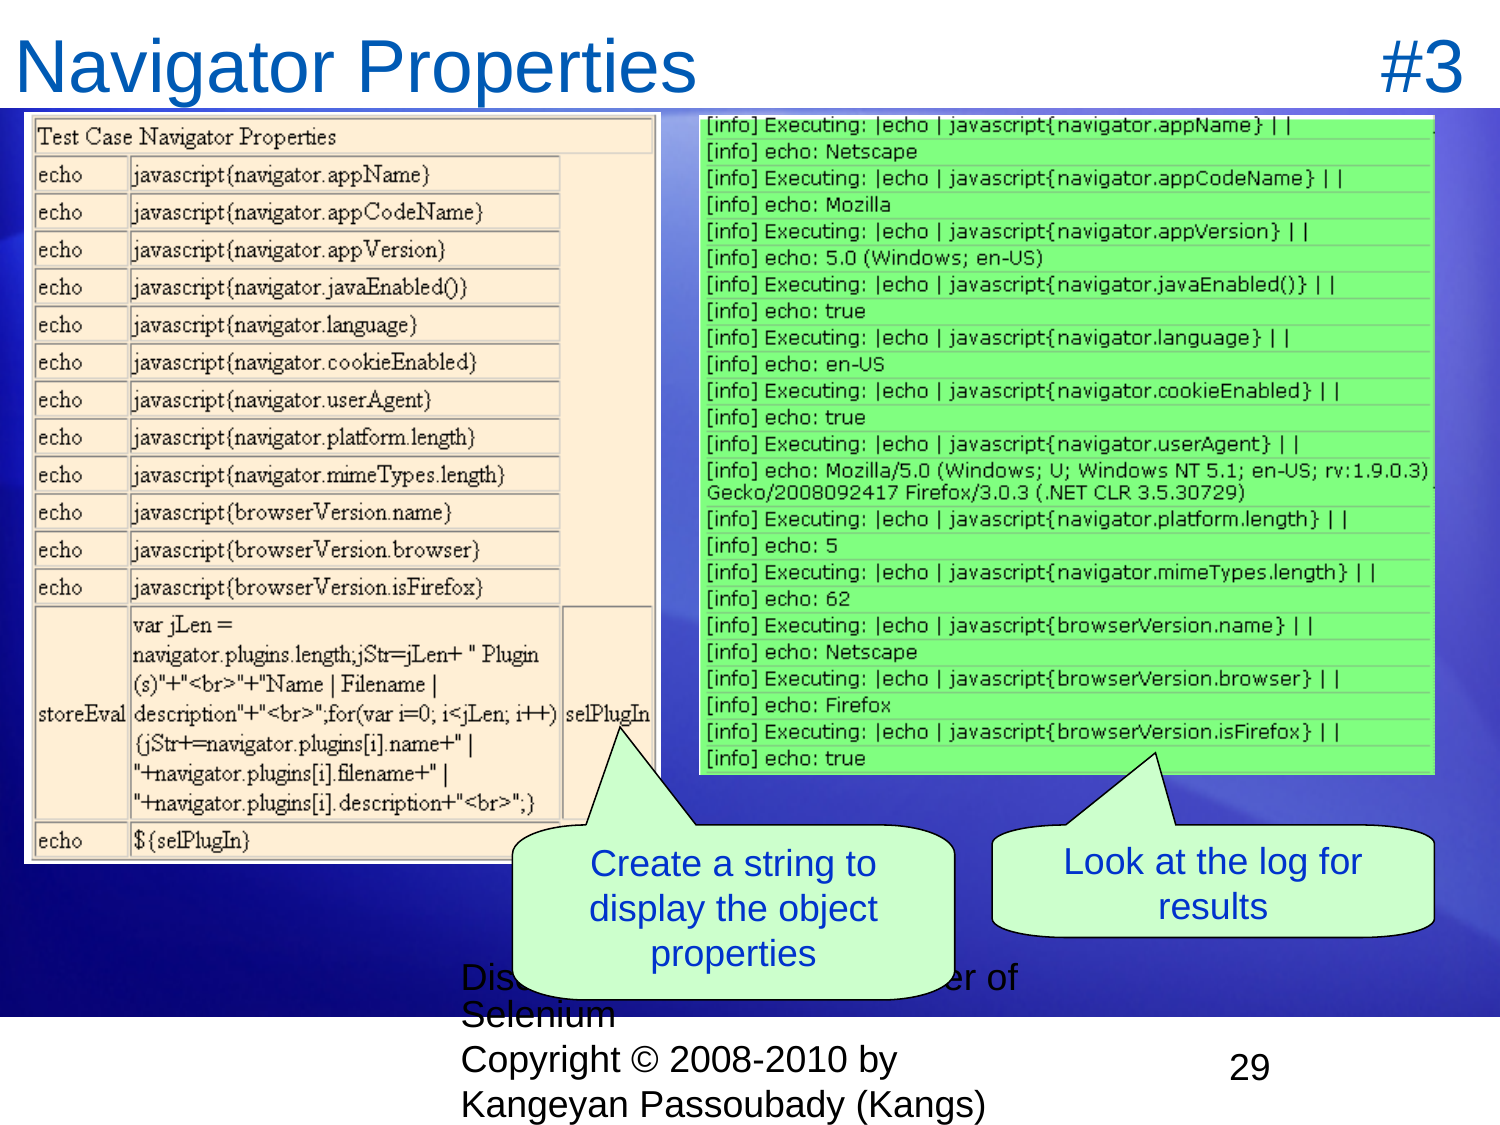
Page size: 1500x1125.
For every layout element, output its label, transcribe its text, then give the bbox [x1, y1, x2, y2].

picture [490, 1009, 501, 1015]
text_box Look at the log for results [992, 752, 1435, 938]
picture [519, 1009, 530, 1015]
picture [0, 115, 1500, 1017]
picture [541, 1009, 550, 1017]
picture [591, 1009, 599, 1017]
text_box Create a string to display the object properties [512, 727, 955, 1000]
title Navigator Properties #3 [0, 9, 1500, 115]
picture [602, 1009, 610, 1017]
